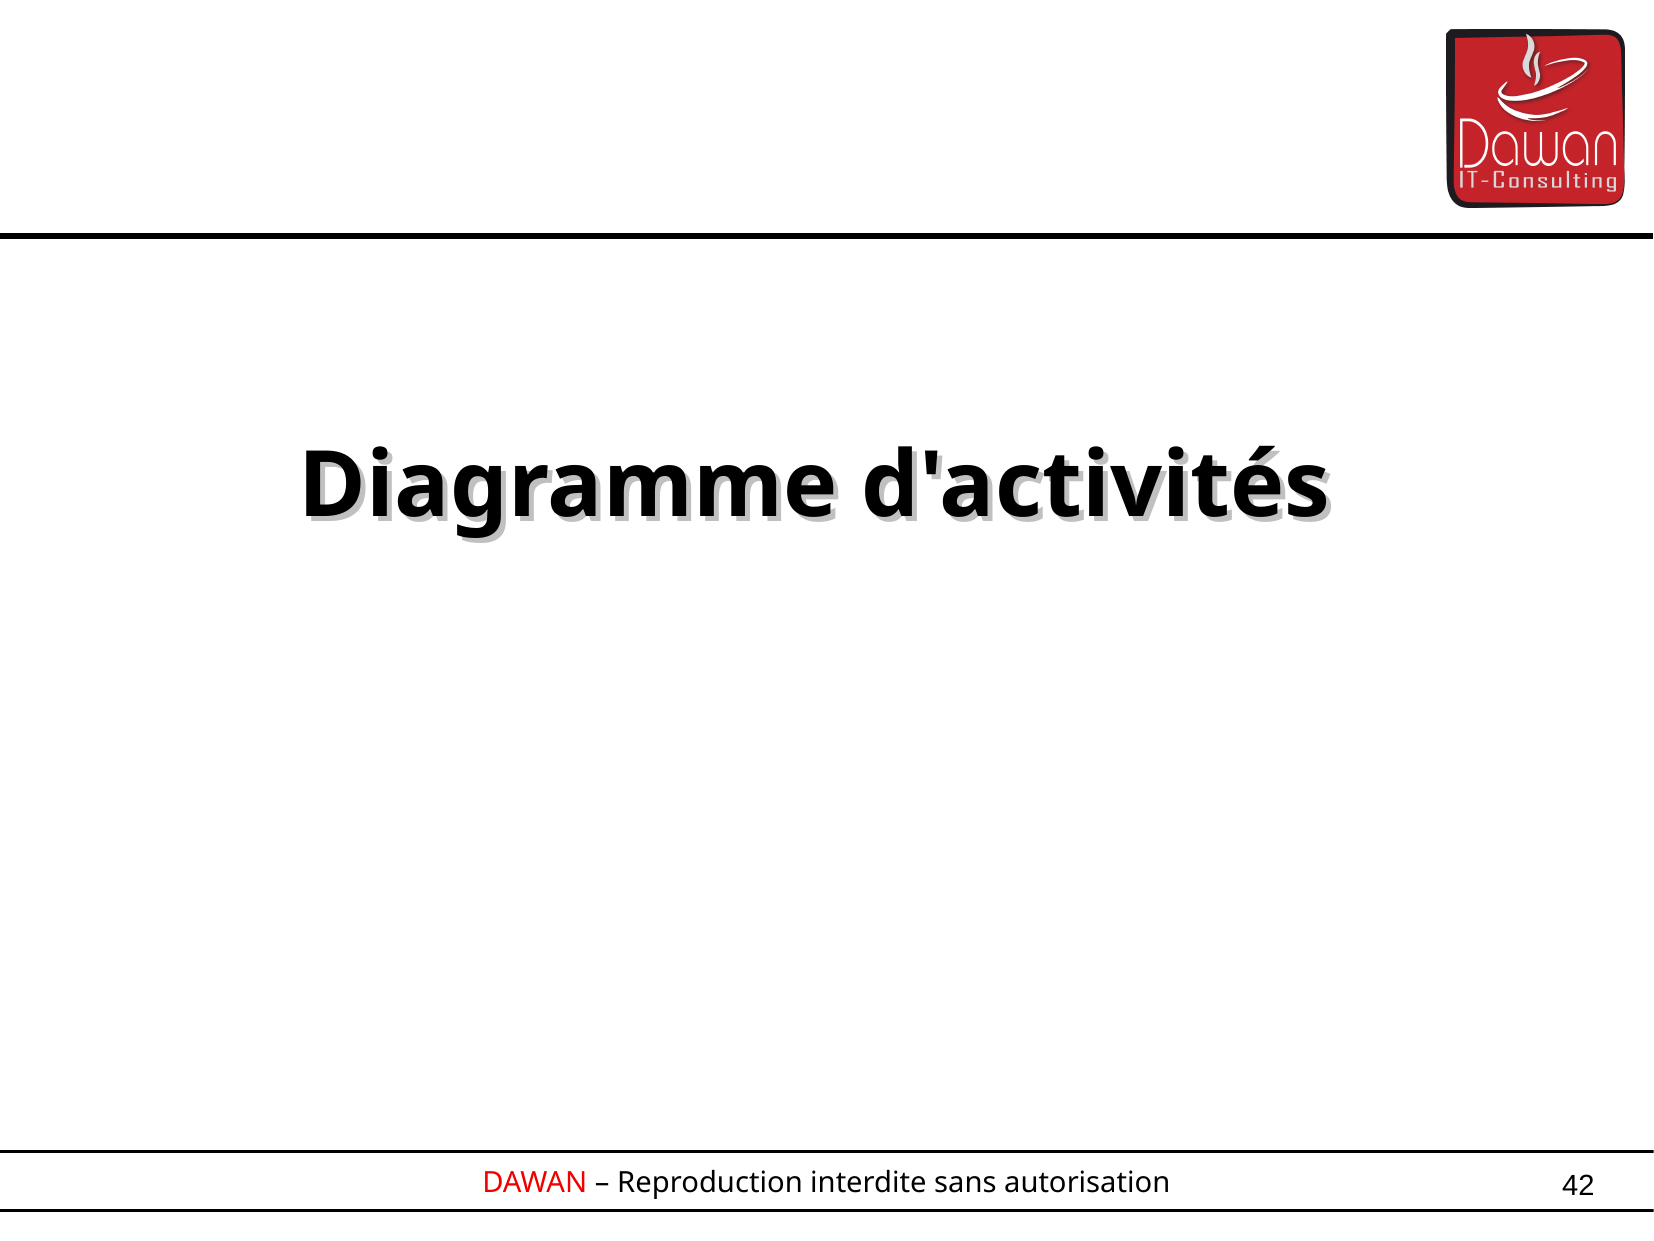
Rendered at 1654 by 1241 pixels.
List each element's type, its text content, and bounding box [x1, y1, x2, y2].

text_box Diagramme d'activités [88, 271, 1565, 871]
picture [1446, 29, 1625, 208]
